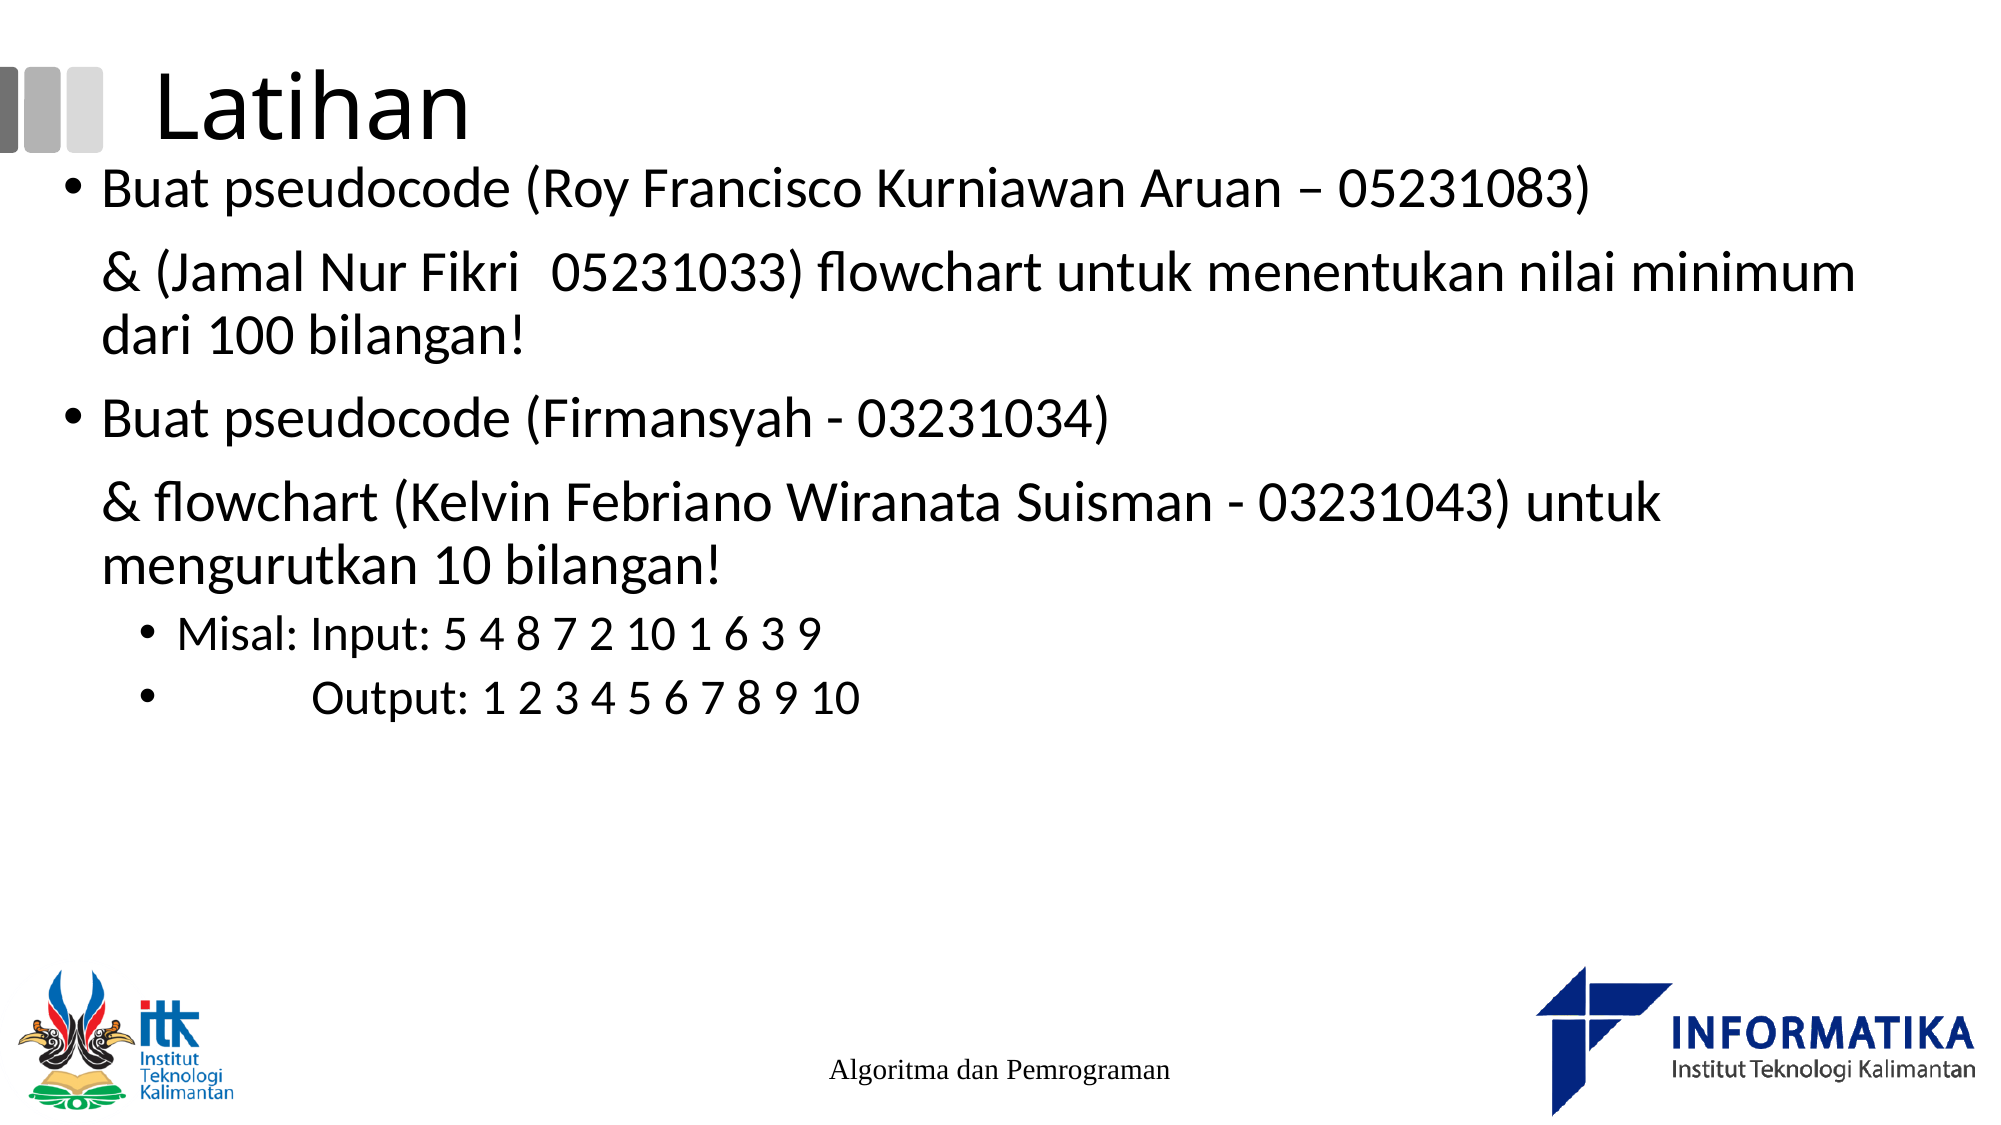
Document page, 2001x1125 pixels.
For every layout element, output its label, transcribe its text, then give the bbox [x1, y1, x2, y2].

picture [1534, 965, 1976, 1118]
title Latihan [137, 1, 1863, 149]
picture [0, 935, 252, 1125]
list Buat pseudocode (Roy Francisco Kurniawan Aruan – 05231083) & (Jamal Nur Fikri 05231033) flowchart untuk menentukan nilai minimum dari 100 bilangan! Buat pseudocode (Firmansyah - 03231034) & flowchart (Kelvin Febriano Wiranata Suisman - 03231043) untuk mengurutkan 10 bilangan! Misal: Input: 5 4 8 7 2 10 1 6 3 9 Output: 1 2 3 4 5 6 7 8 9 10 [48, 149, 1913, 1013]
